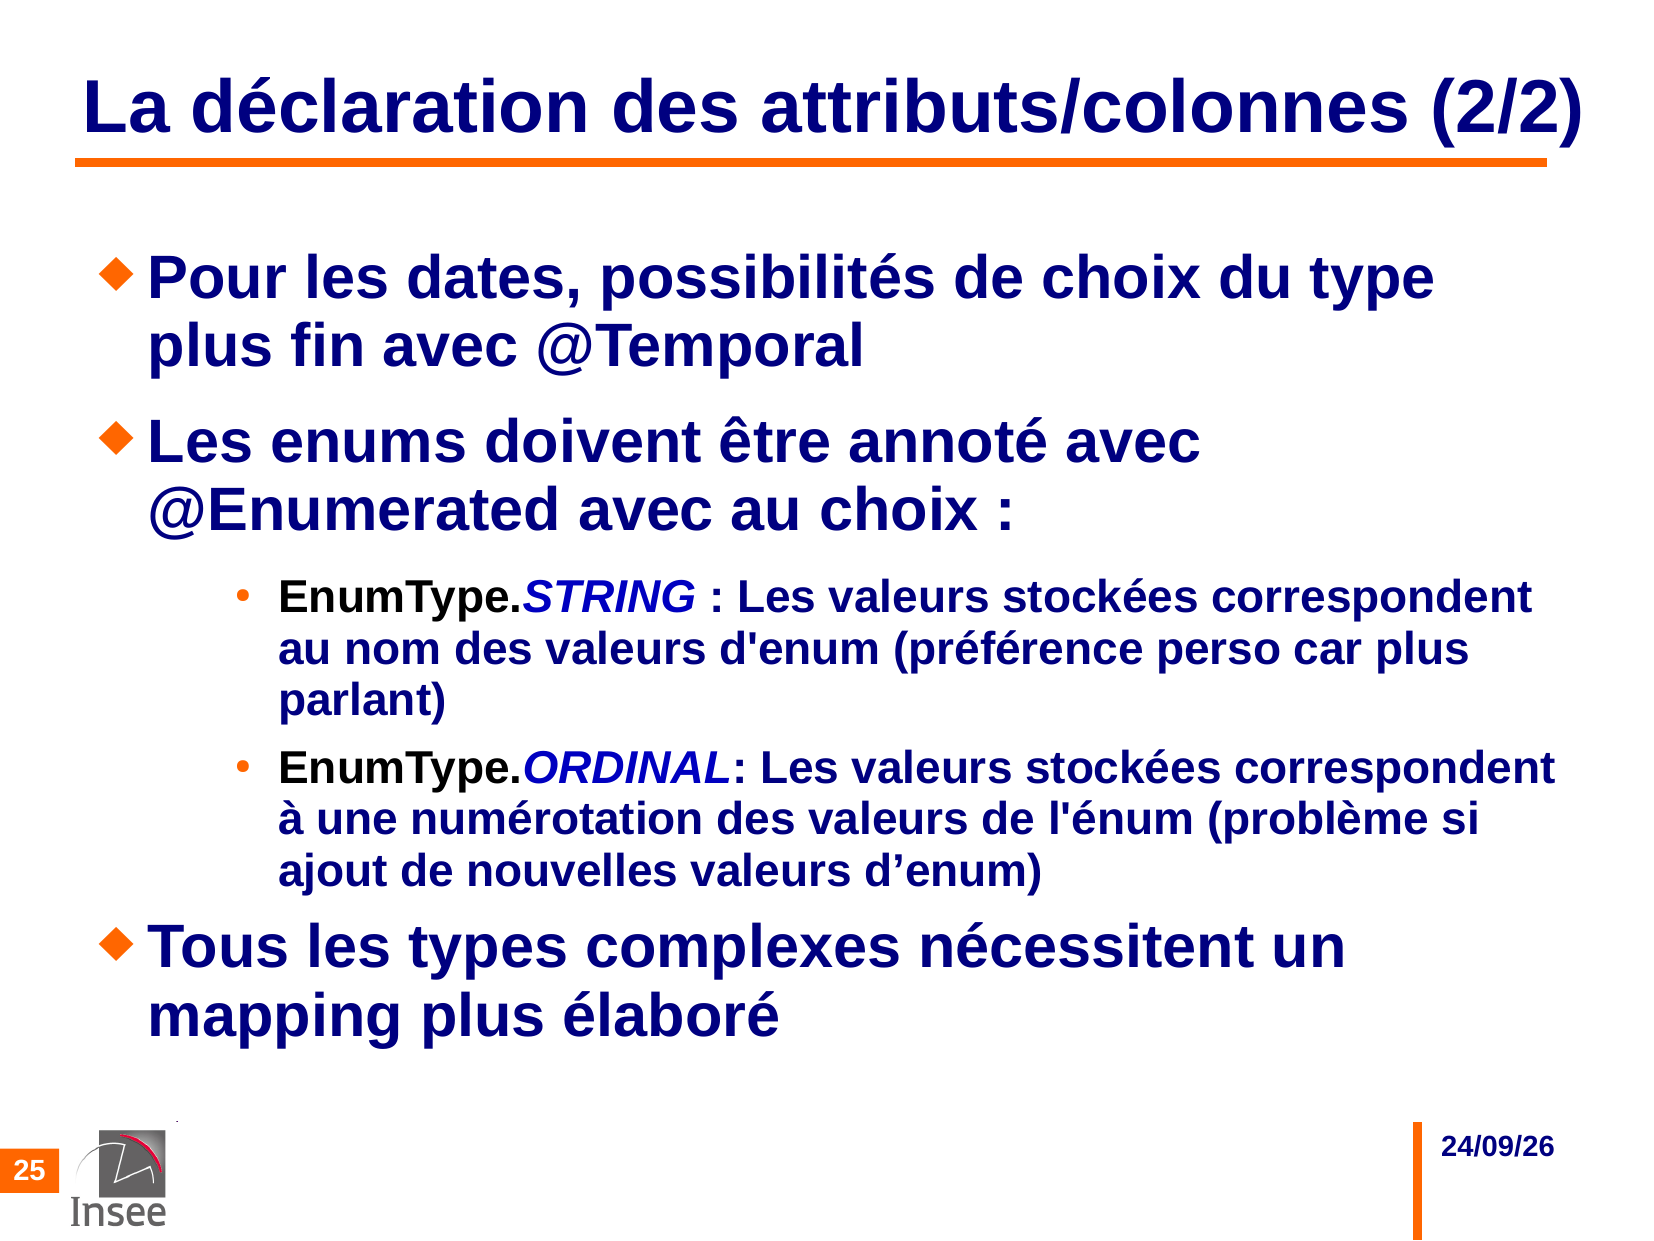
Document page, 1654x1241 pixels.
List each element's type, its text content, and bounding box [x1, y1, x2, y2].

picture [62, 1121, 178, 1241]
list Pour les dates, possibilités de choix du type plus fin avec @Temporal Les enums doivent être annoté avec @Enumerated avec au choix : EnumType.STRING : Les valeurs stockées correspondent au nom des valeurs d'enum (préférence perso car plus parlant) EnumType.ORDINAL: Les valeurs stockées correspondent à une numérotation des valeurs de l'énum (problème si ajout de nouvelles valeurs d’enum) Tous les types complexes nécessitent un mapping plus élaboré [82, 242, 1571, 1052]
title La déclaration des attributs/colonnes (2/2) [82, 49, 1619, 163]
